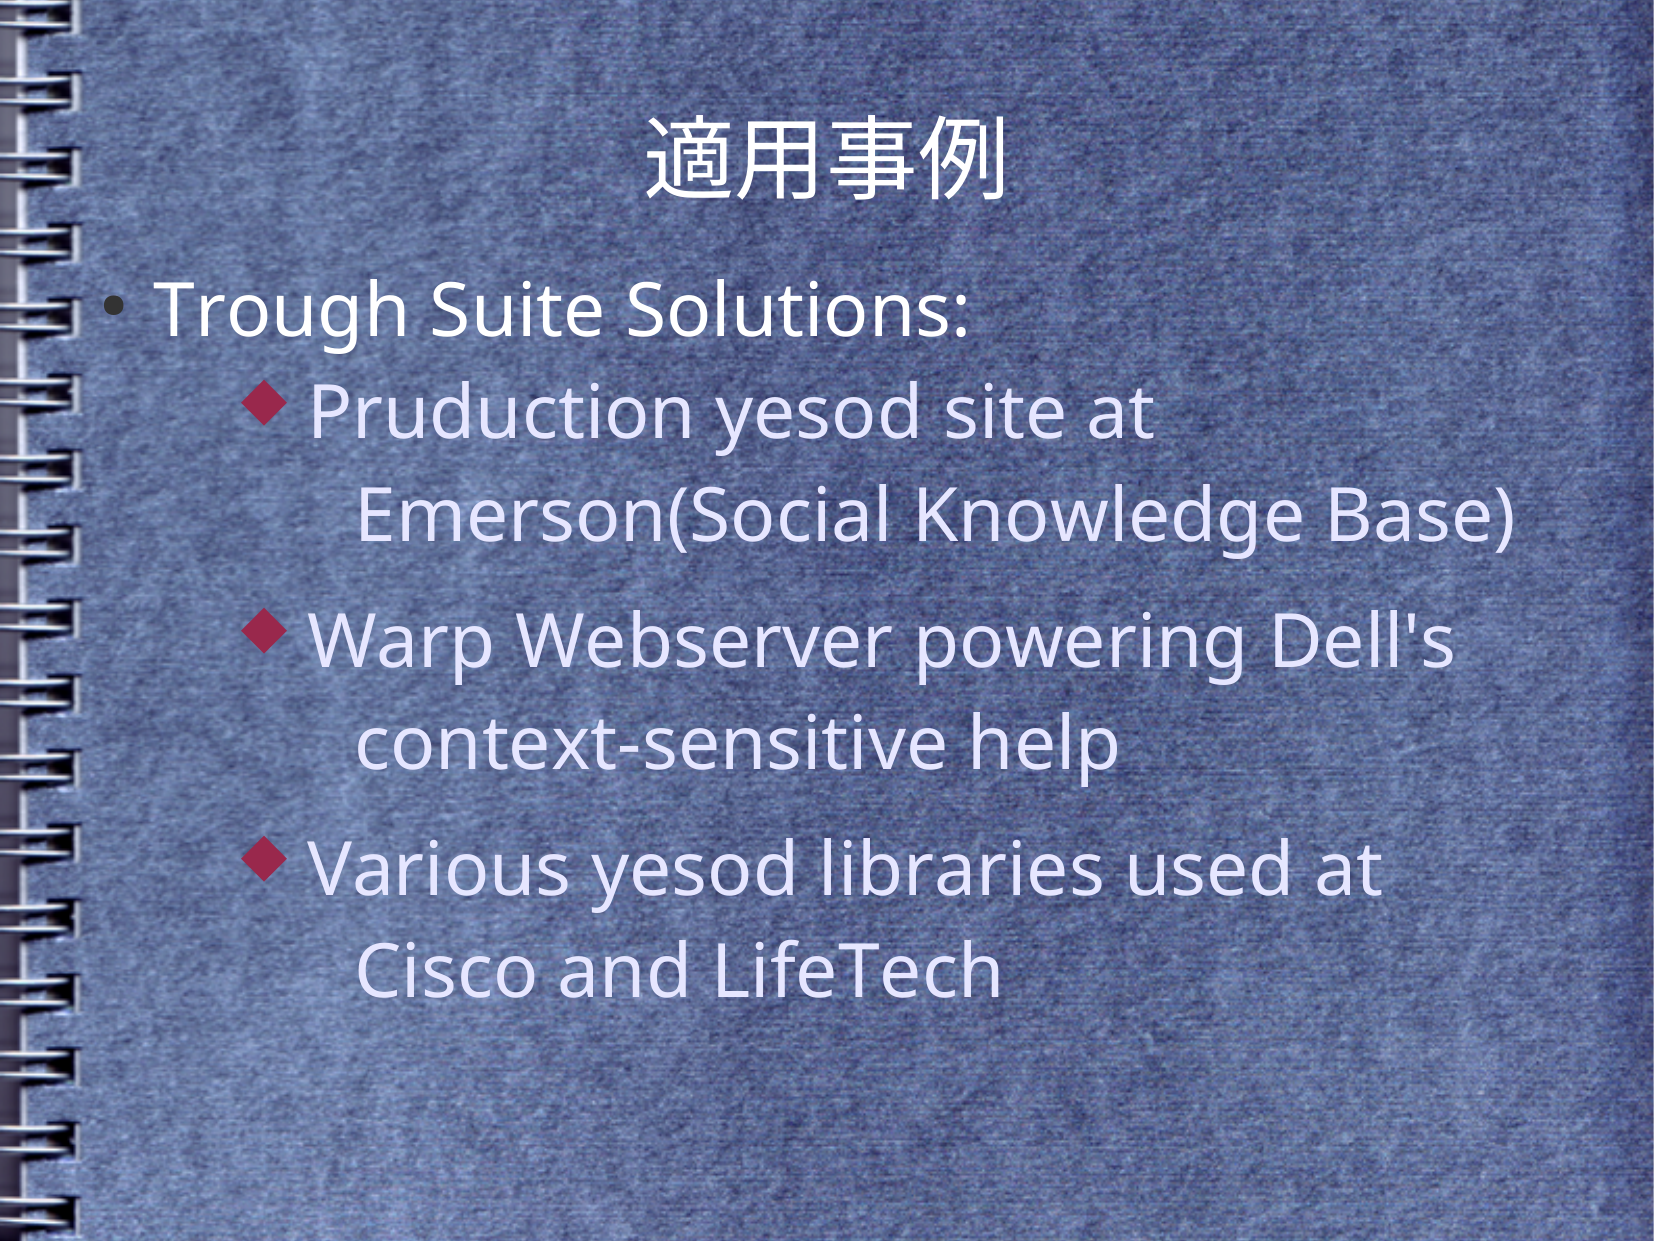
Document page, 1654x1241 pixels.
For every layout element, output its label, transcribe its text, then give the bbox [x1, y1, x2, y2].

list Trough Suite Solutions: Pruduction yesod site at Emerson(Social Knowledge Base) Warp Webserver powering Dell's context-sensitive help Various yesod libraries used at Cisco and LifeTech [82, 256, 1571, 1217]
title 適用事例 [82, 49, 1571, 256]
picture [0, 0, 1654, 1241]
